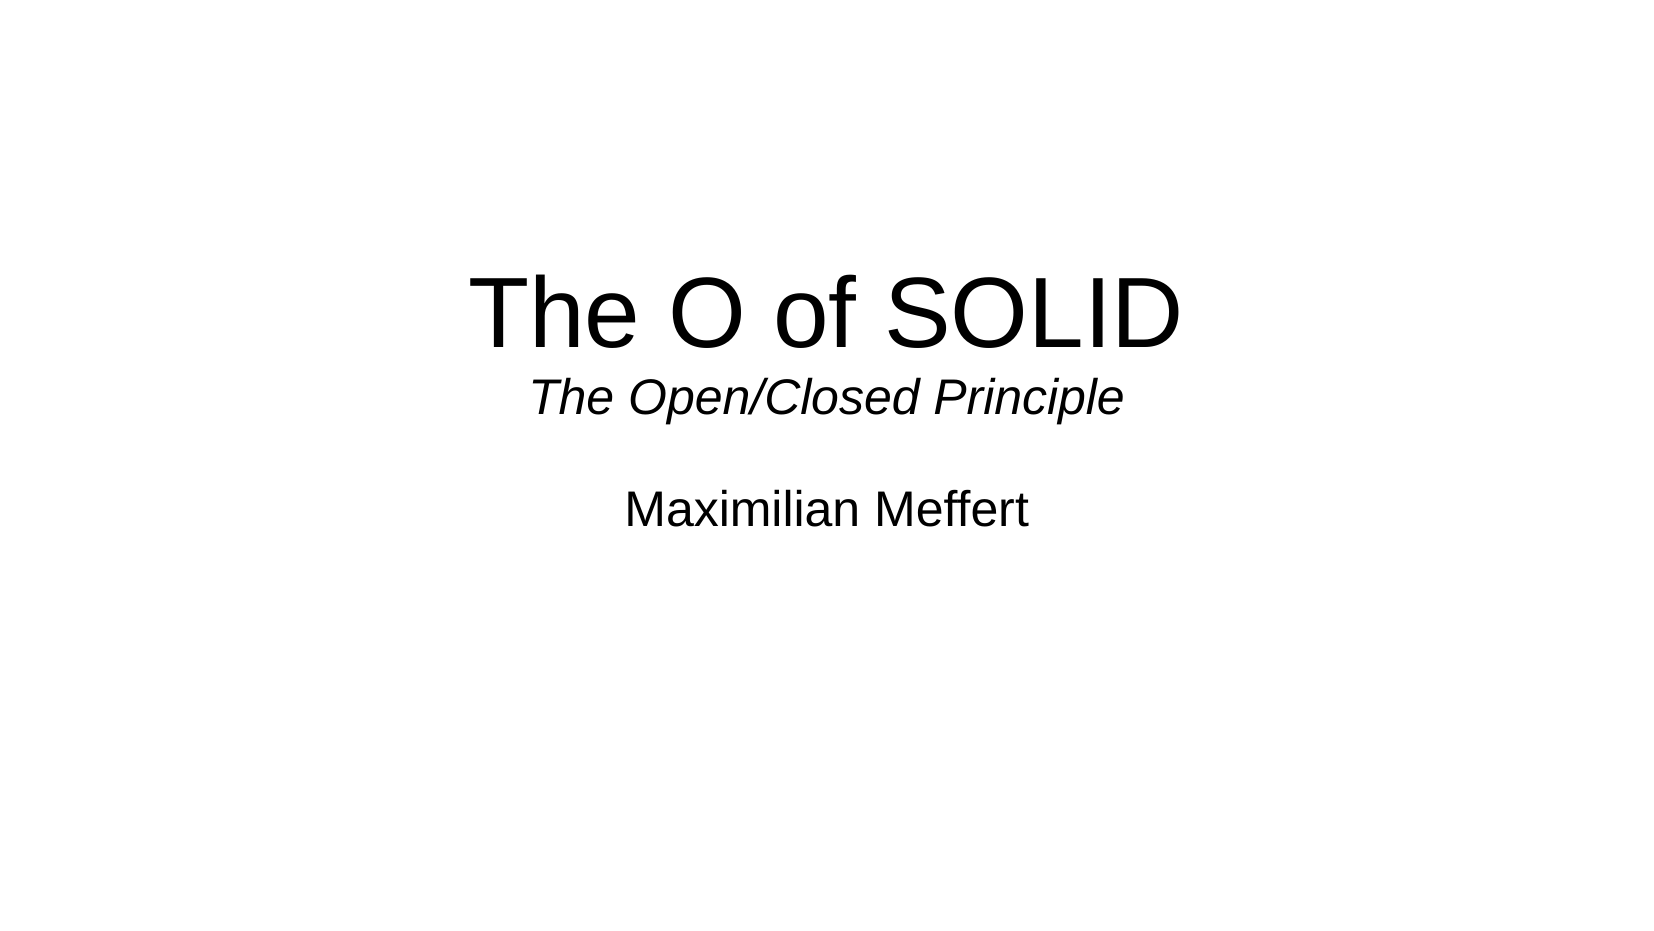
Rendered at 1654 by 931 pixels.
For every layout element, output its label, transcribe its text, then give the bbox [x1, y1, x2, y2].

subtitle The O of SOLID The Open/Closed Principle Maximilian Meffert [82, 37, 1571, 757]
